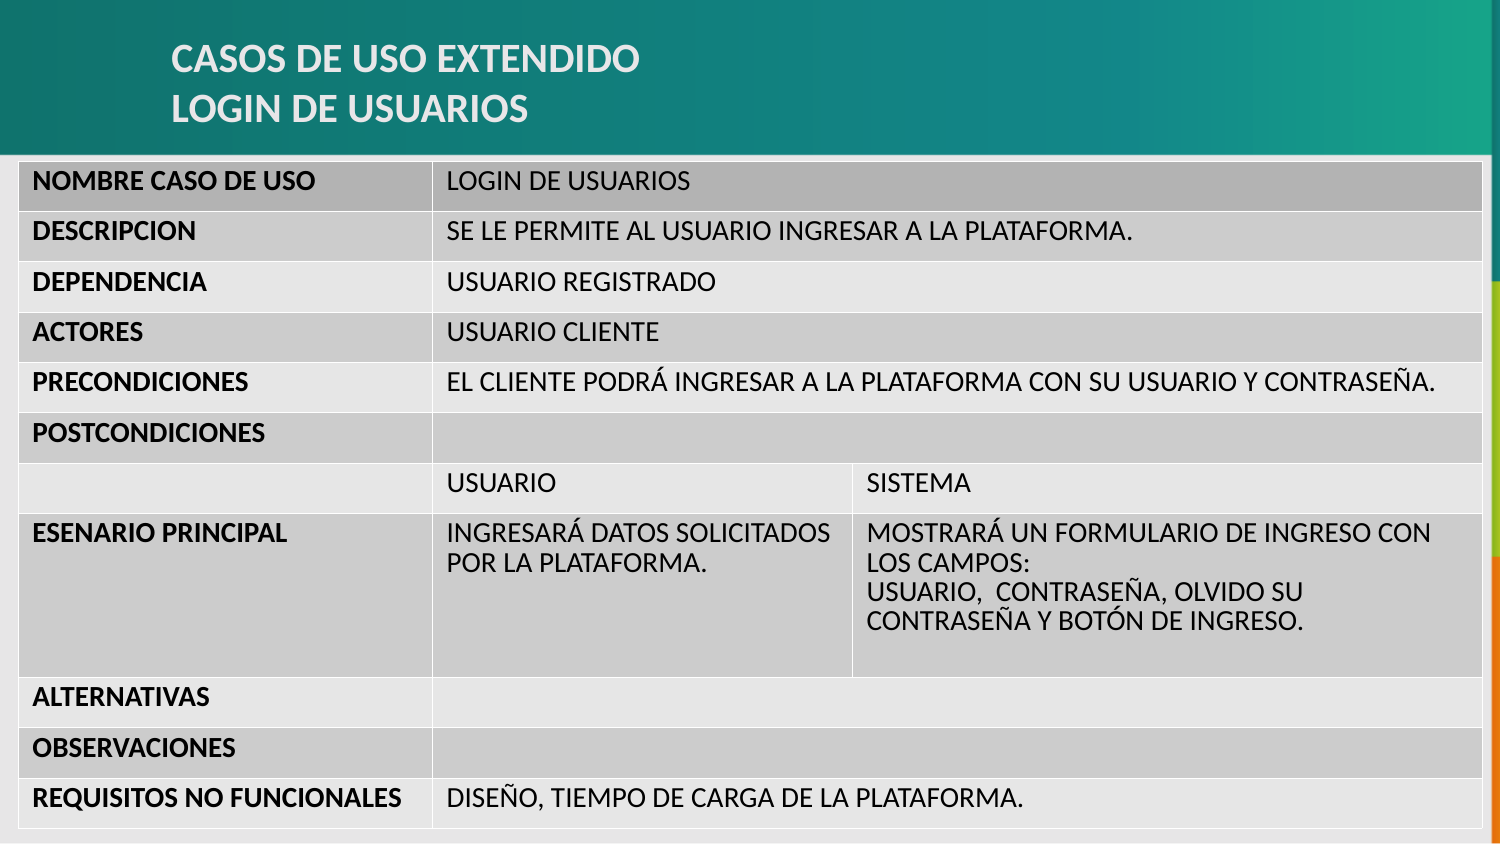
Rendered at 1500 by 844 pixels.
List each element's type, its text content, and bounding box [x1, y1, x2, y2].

table_cell REQUISITOS NO FUNCIONALES [19, 779, 432, 828]
table_cell POSTCONDICIONES [19, 413, 432, 463]
table_cell ESENARIO PRINCIPAL [19, 514, 432, 677]
table_header NOMBRE CASO DE USO [19, 162, 432, 211]
table_cell EL CLIENTE PODRÁ INGRESAR A LA PLATAFORMA CON SU USUARIO Y CONTRASEÑA. [433, 363, 1482, 412]
table_cell USUARIO REGISTRADO [433, 262, 1482, 312]
picture [0, 0, 1500, 844]
table_cell MOSTRARÁ UN FORMULARIO DE INGRESO CON LOS CAMPOS: USUARIO, CONTRASEÑA, OLVIDO SU CONTRASEÑA Y BOTÓN DE INGRESO. [853, 514, 1482, 677]
table_cell OBSERVACIONES [19, 728, 432, 778]
table_cell [433, 728, 1482, 778]
table_cell PRECONDICIONES [19, 363, 432, 412]
table_cell [433, 413, 1482, 463]
table_cell DEPENDENCIA [19, 262, 432, 312]
table_cell USUARIO [433, 464, 852, 513]
table_cell SE LE PERMITE AL USUARIO INGRESAR A LA PLATAFORMA. [433, 212, 1482, 261]
table_cell DISEÑO, TIEMPO DE CARGA DE LA PLATAFORMA. [433, 779, 1482, 828]
table_cell [19, 464, 432, 513]
table_header LOGIN DE USUARIOS [433, 162, 1482, 211]
table_cell ACTORES [19, 313, 432, 362]
table_cell DESCRIPCION [19, 212, 432, 261]
table_cell [433, 678, 1482, 727]
table_cell INGRESARÁ DATOS SOLICITADOS POR LA PLATAFORMA. [433, 514, 852, 677]
table_cell ALTERNATIVAS [19, 678, 432, 727]
table_cell SISTEMA [853, 464, 1482, 513]
table_cell USUARIO CLIENTE [433, 313, 1482, 362]
text_box CASOS DE USO EXTENDIDO LOGIN DE USUARIOS [156, 23, 898, 139]
